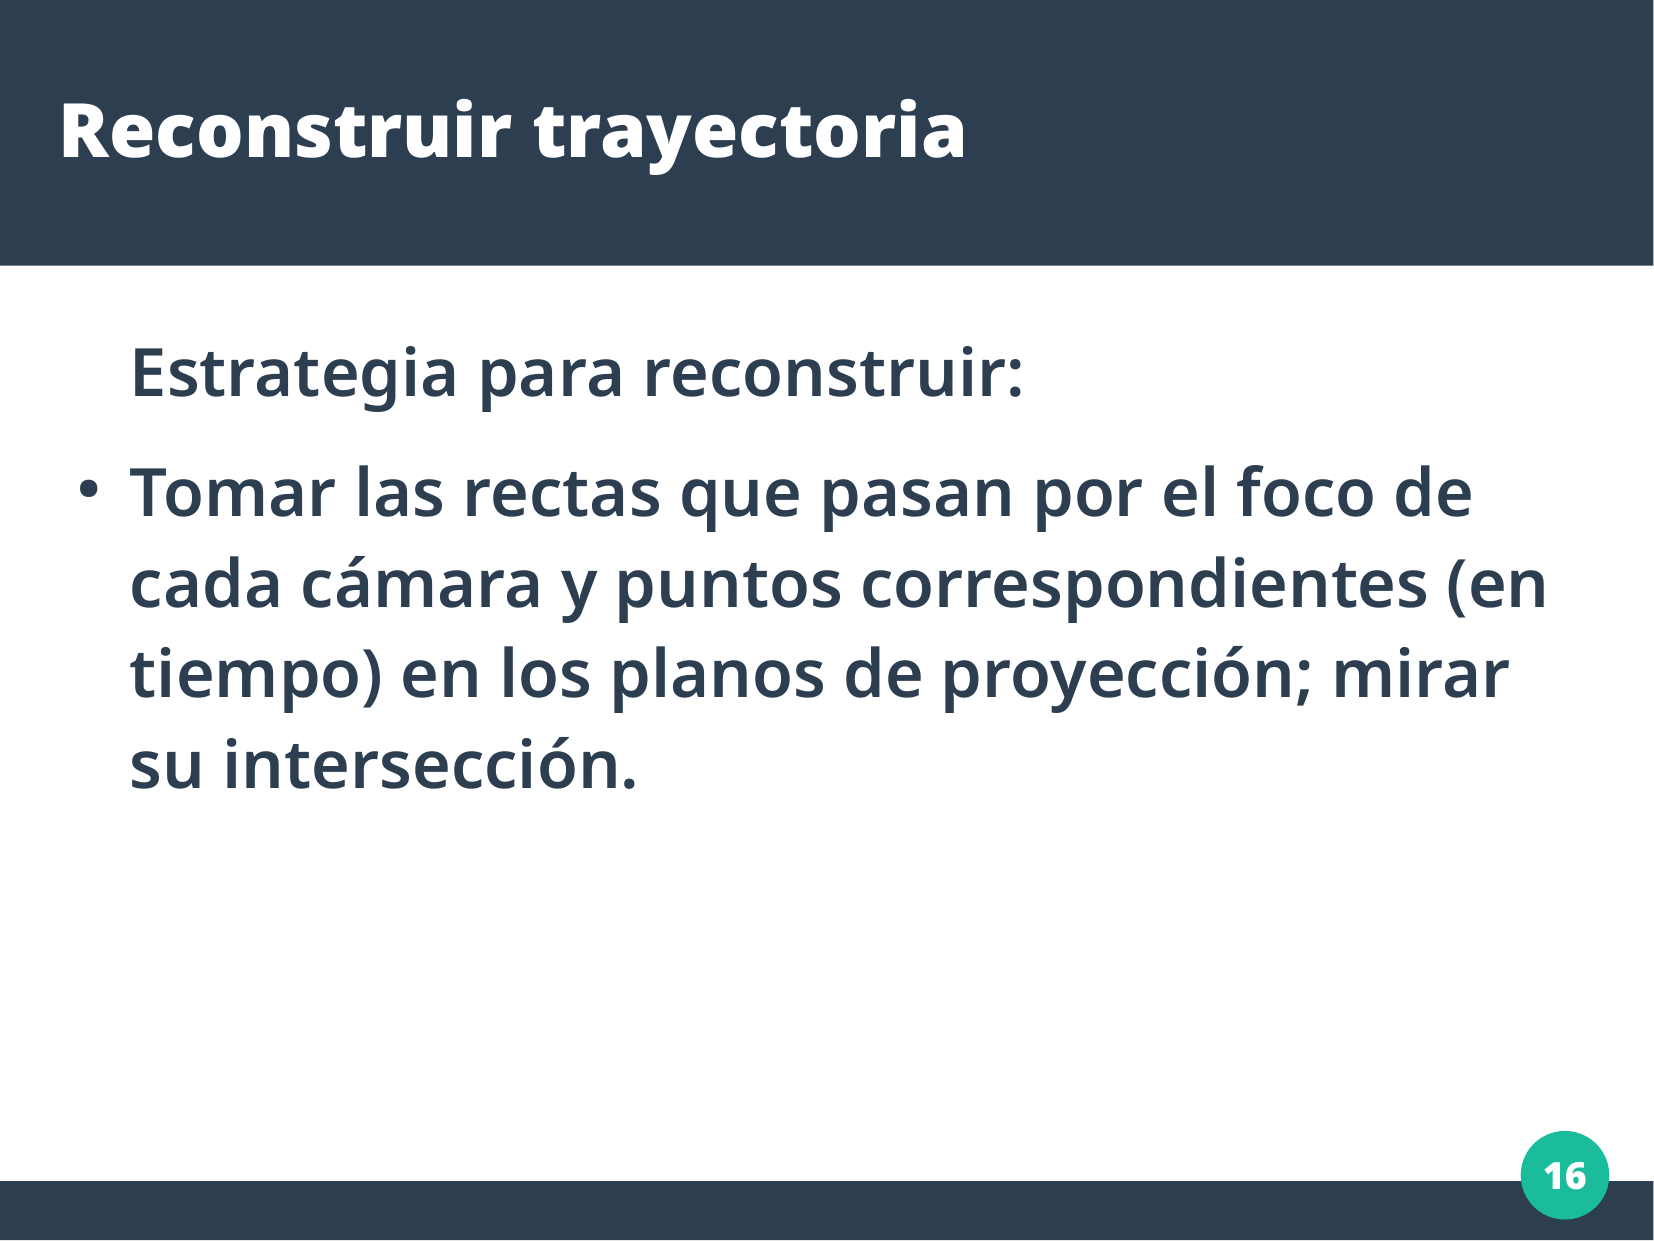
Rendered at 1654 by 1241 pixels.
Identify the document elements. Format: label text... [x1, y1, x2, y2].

title Reconstruir trayectoria [59, 49, 1595, 207]
list Estrategia para reconstruir: Tomar las rectas que pasan por el foco de cada cámara y puntos correspondientes (en tiempo) en los planos de proyección; mirar su intersección. [59, 324, 1595, 1152]
